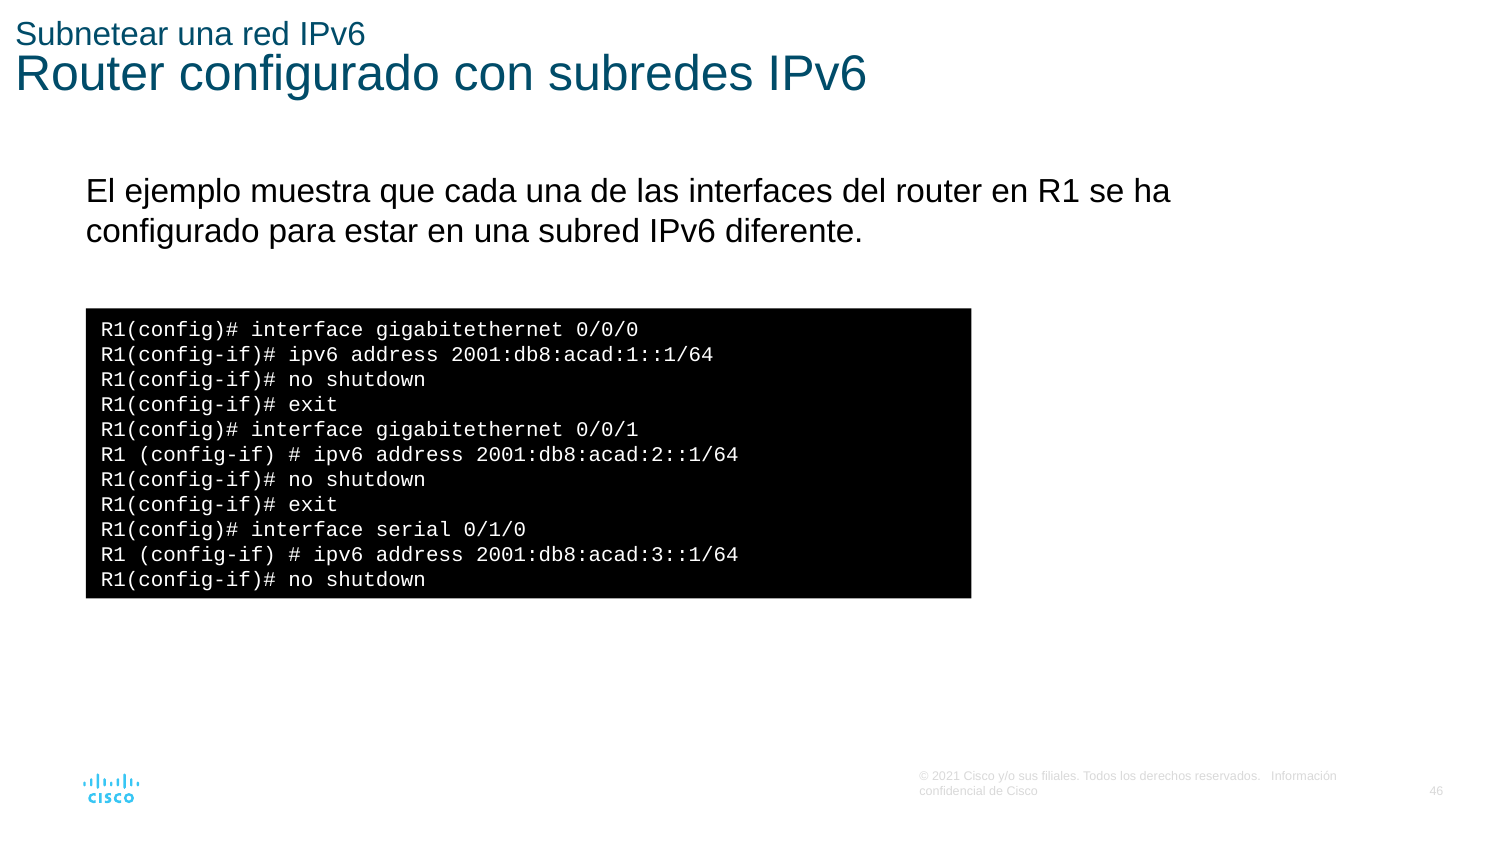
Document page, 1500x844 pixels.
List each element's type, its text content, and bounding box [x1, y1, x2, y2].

text_box R1(config)# interface gigabitethernet 0/0/0 R1(config-if)# ipv6 address 2001:db8:acad:1::1/64 R1(config-if)# no shutdown R1(config-if)# exit R1(config)# interface gigabitethernet 0/0/1 R1 (config-if) # ipv6 address 2001:db8:acad:2::1/64 R1(config-if)# no shutdown R1(config-if)# exit R1(config)# interface serial 0/1/0 R1 (config-if) # ipv6 address 2001:db8:acad:3::1/64 R1(config-if)# no shutdown [85, 308, 972, 599]
title Subnetear una red IPv6 Router configurado con subredes IPv6 [0, 0, 1369, 121]
list El ejemplo muestra que cada una de las interfaces del router en R1 se ha configurado para estar en una subred IPv6 diferente. [70, 161, 1282, 282]
